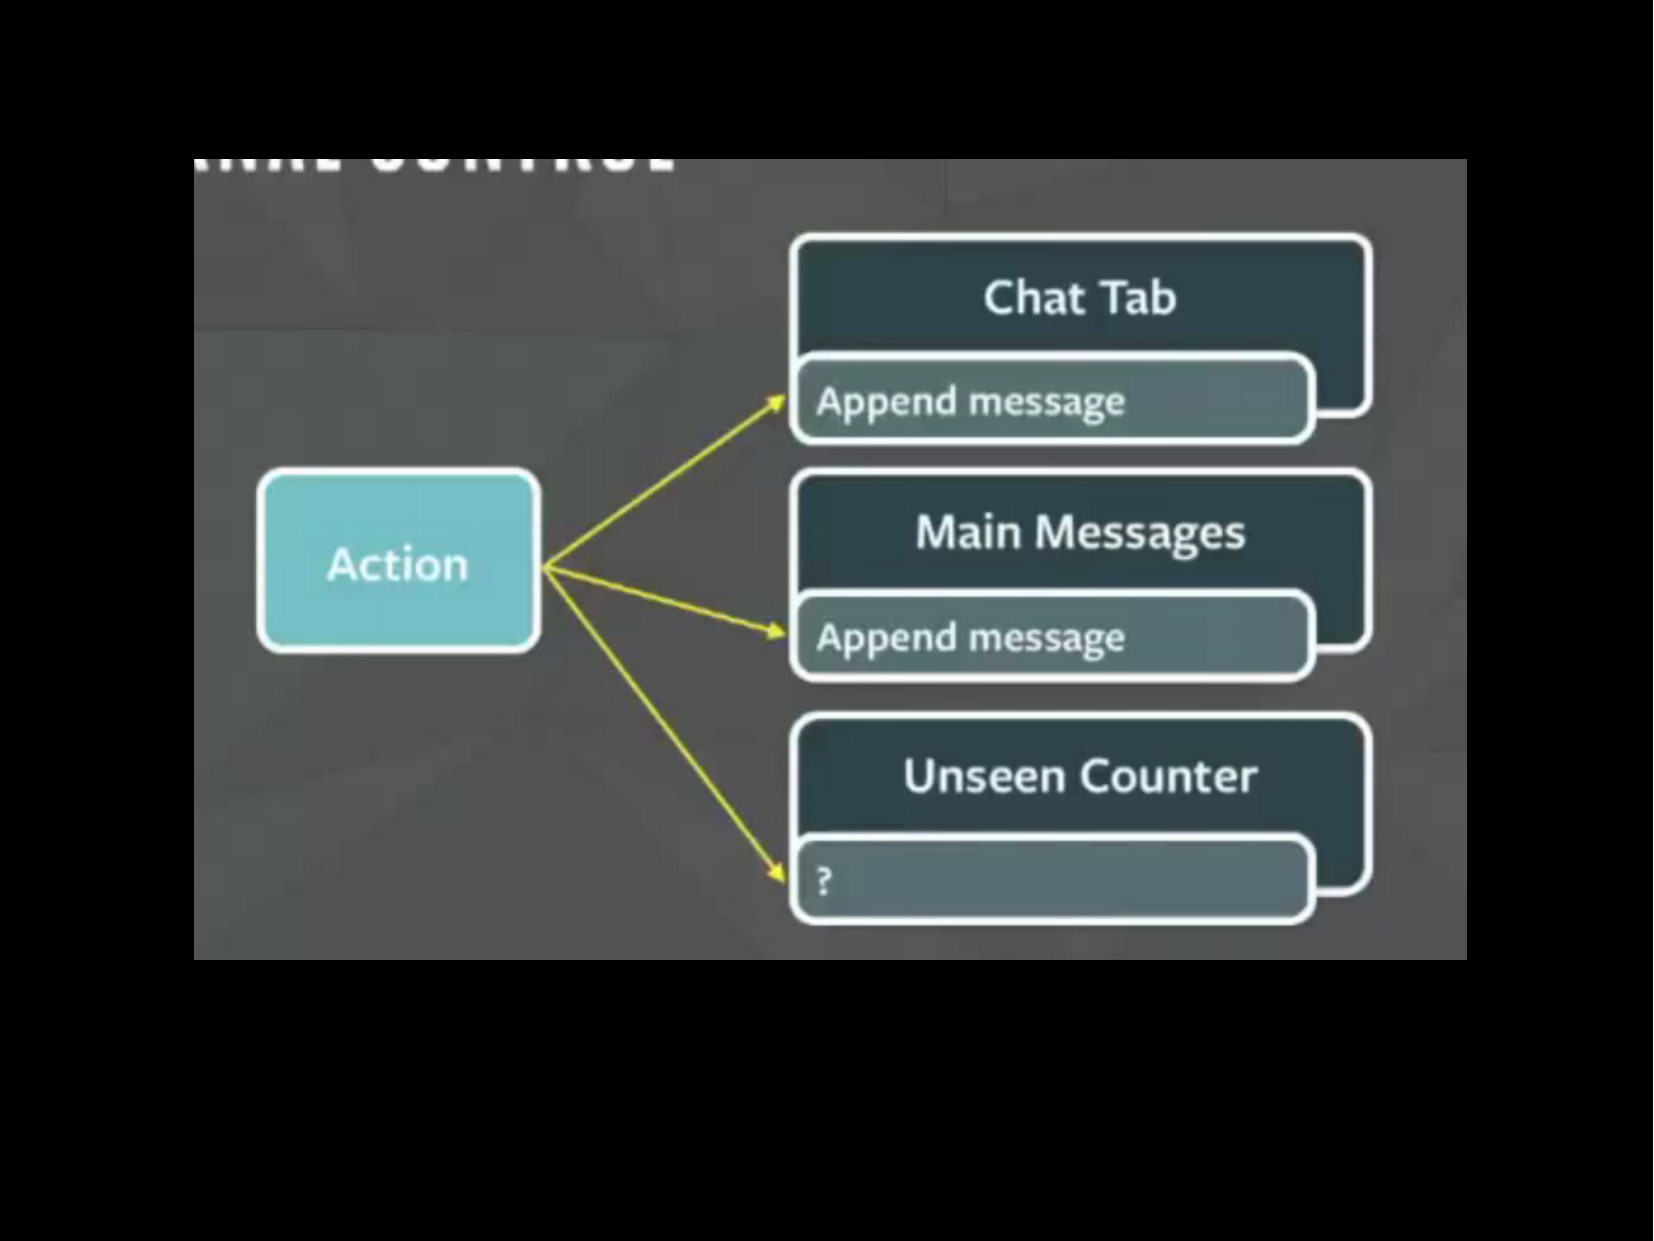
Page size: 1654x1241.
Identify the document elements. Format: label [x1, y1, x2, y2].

picture [194, 159, 1467, 960]
